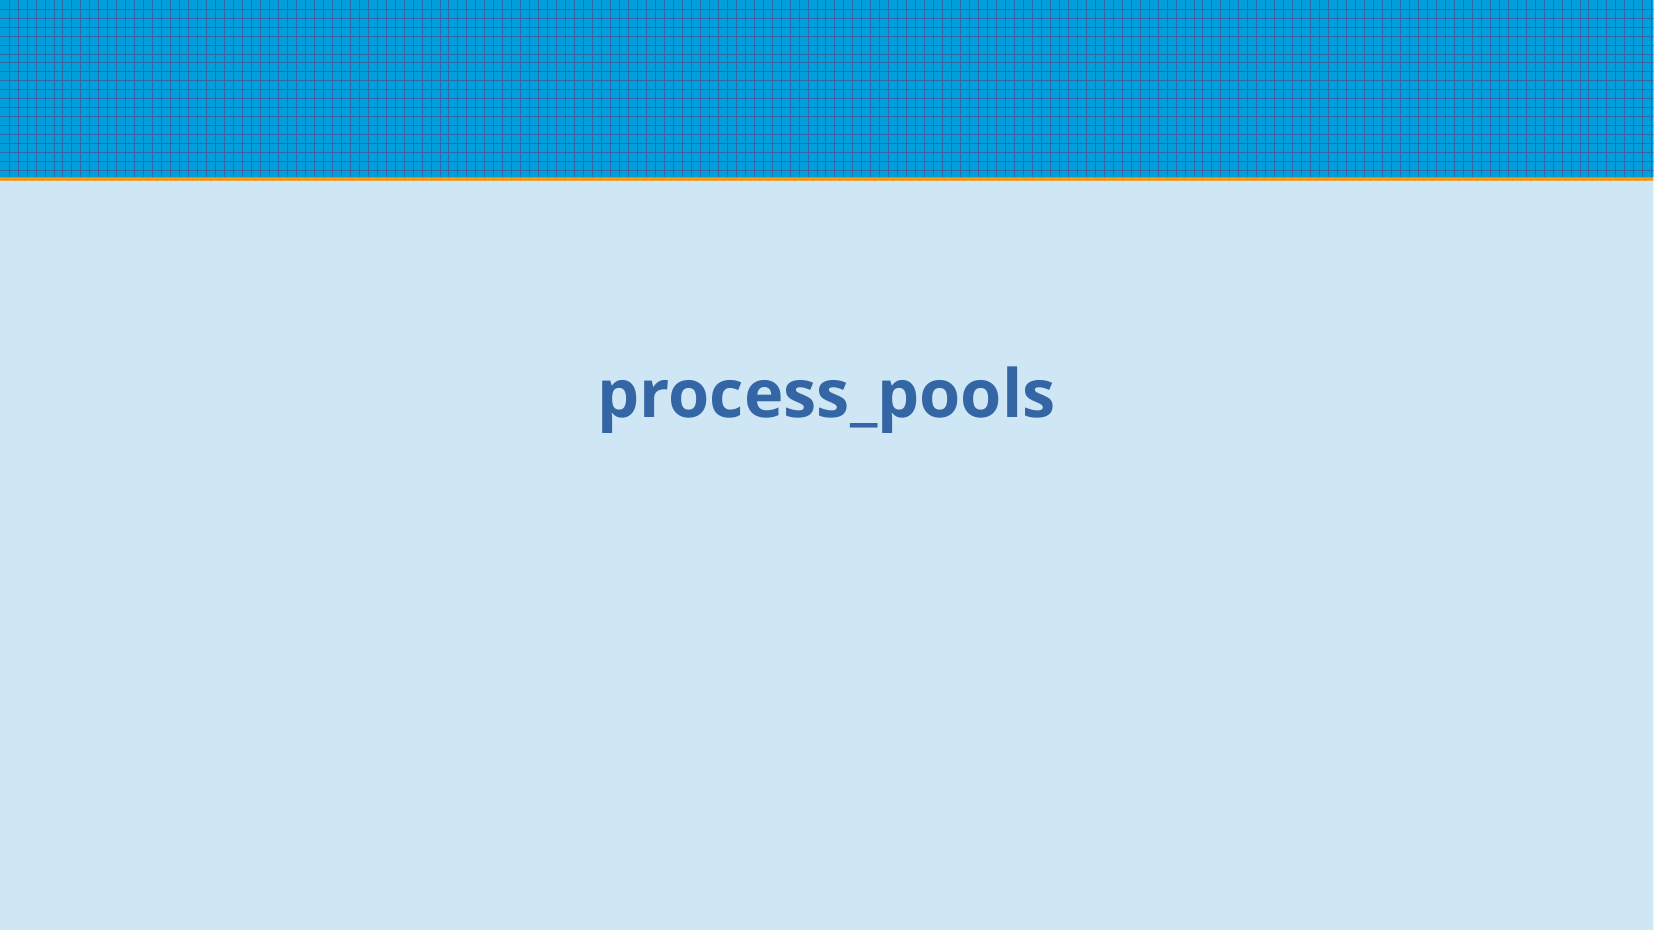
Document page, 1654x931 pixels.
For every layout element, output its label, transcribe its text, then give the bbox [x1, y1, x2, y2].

subtitle process_pools [88, 14, 1565, 768]
